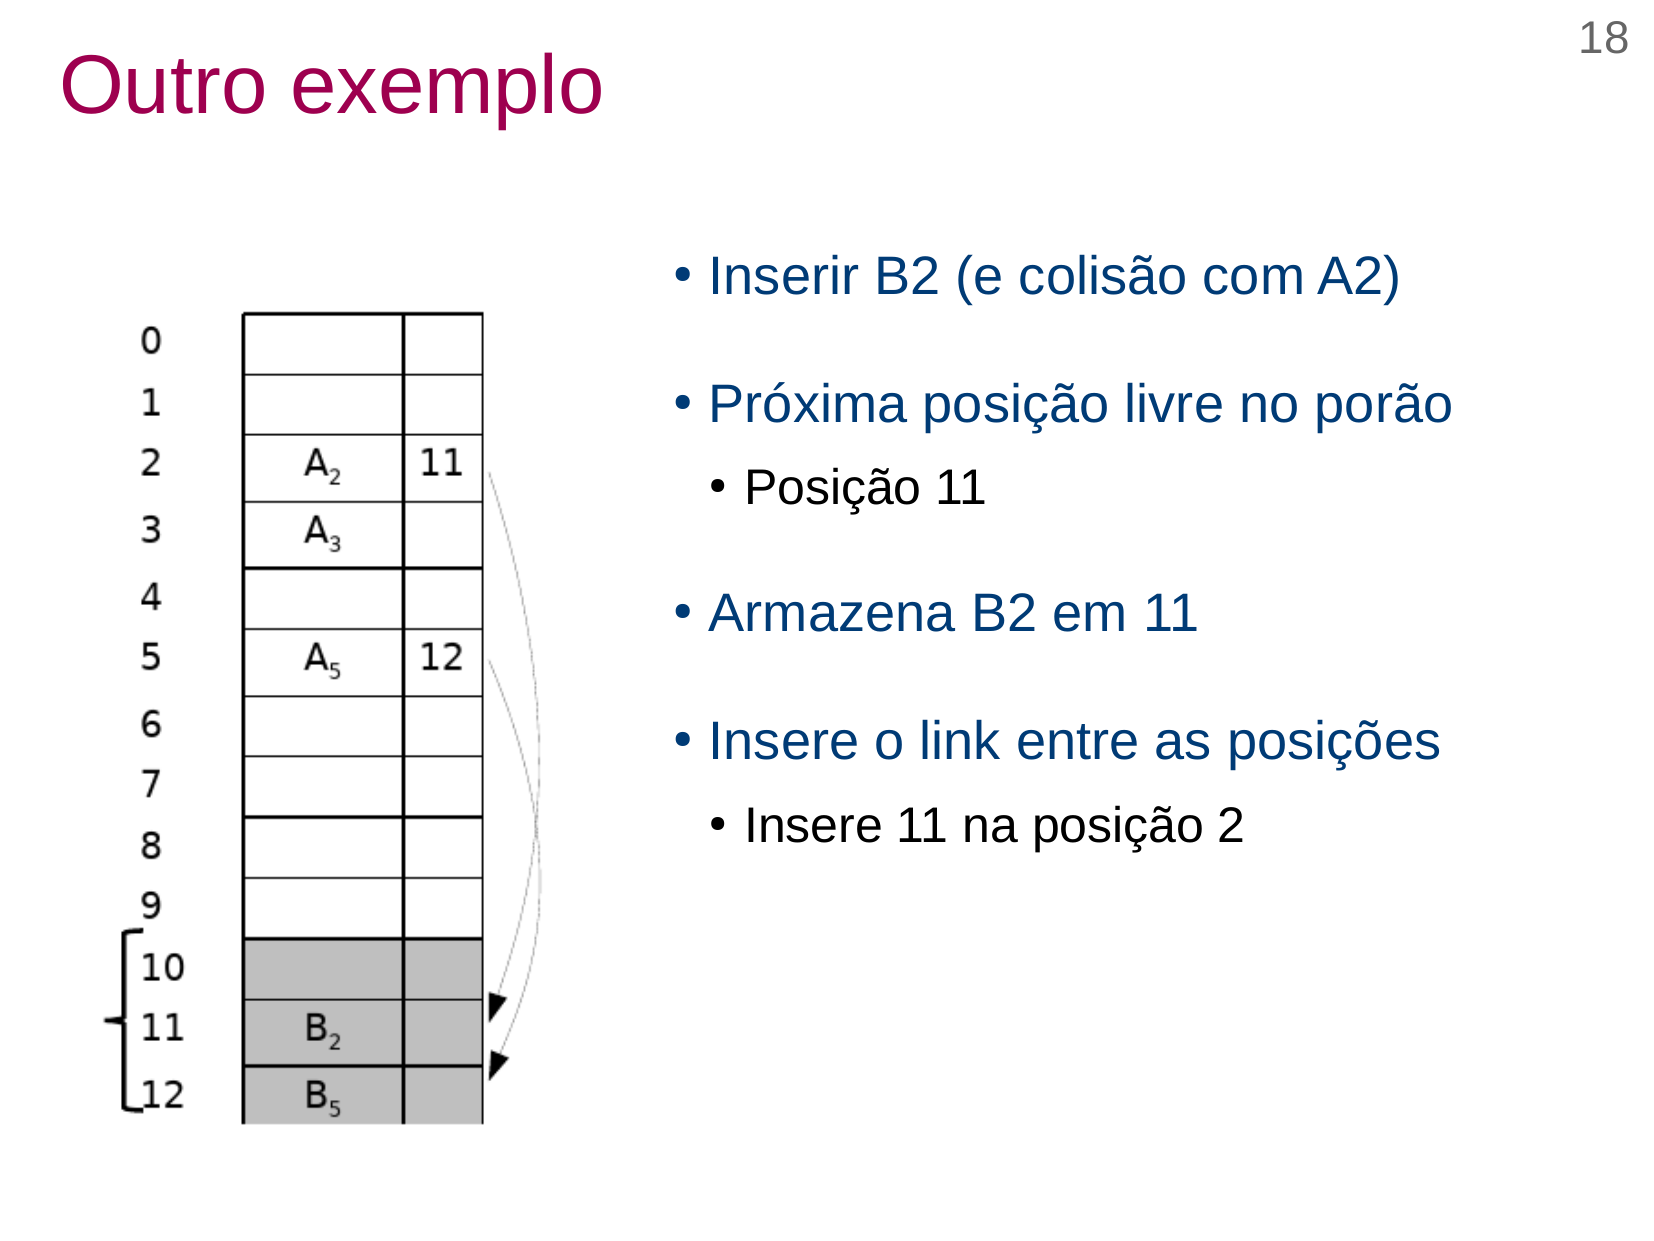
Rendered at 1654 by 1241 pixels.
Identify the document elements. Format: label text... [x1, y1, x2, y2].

title Outro exemplo [59, 29, 1595, 148]
list Inserir B2 (e colisão com A2) Próxima posição livre no porão Posição 11 Armazena B2 em 11 Insere o link entre as posições Insere 11 na posição 2 [673, 236, 1595, 1211]
picture [100, 307, 544, 1130]
